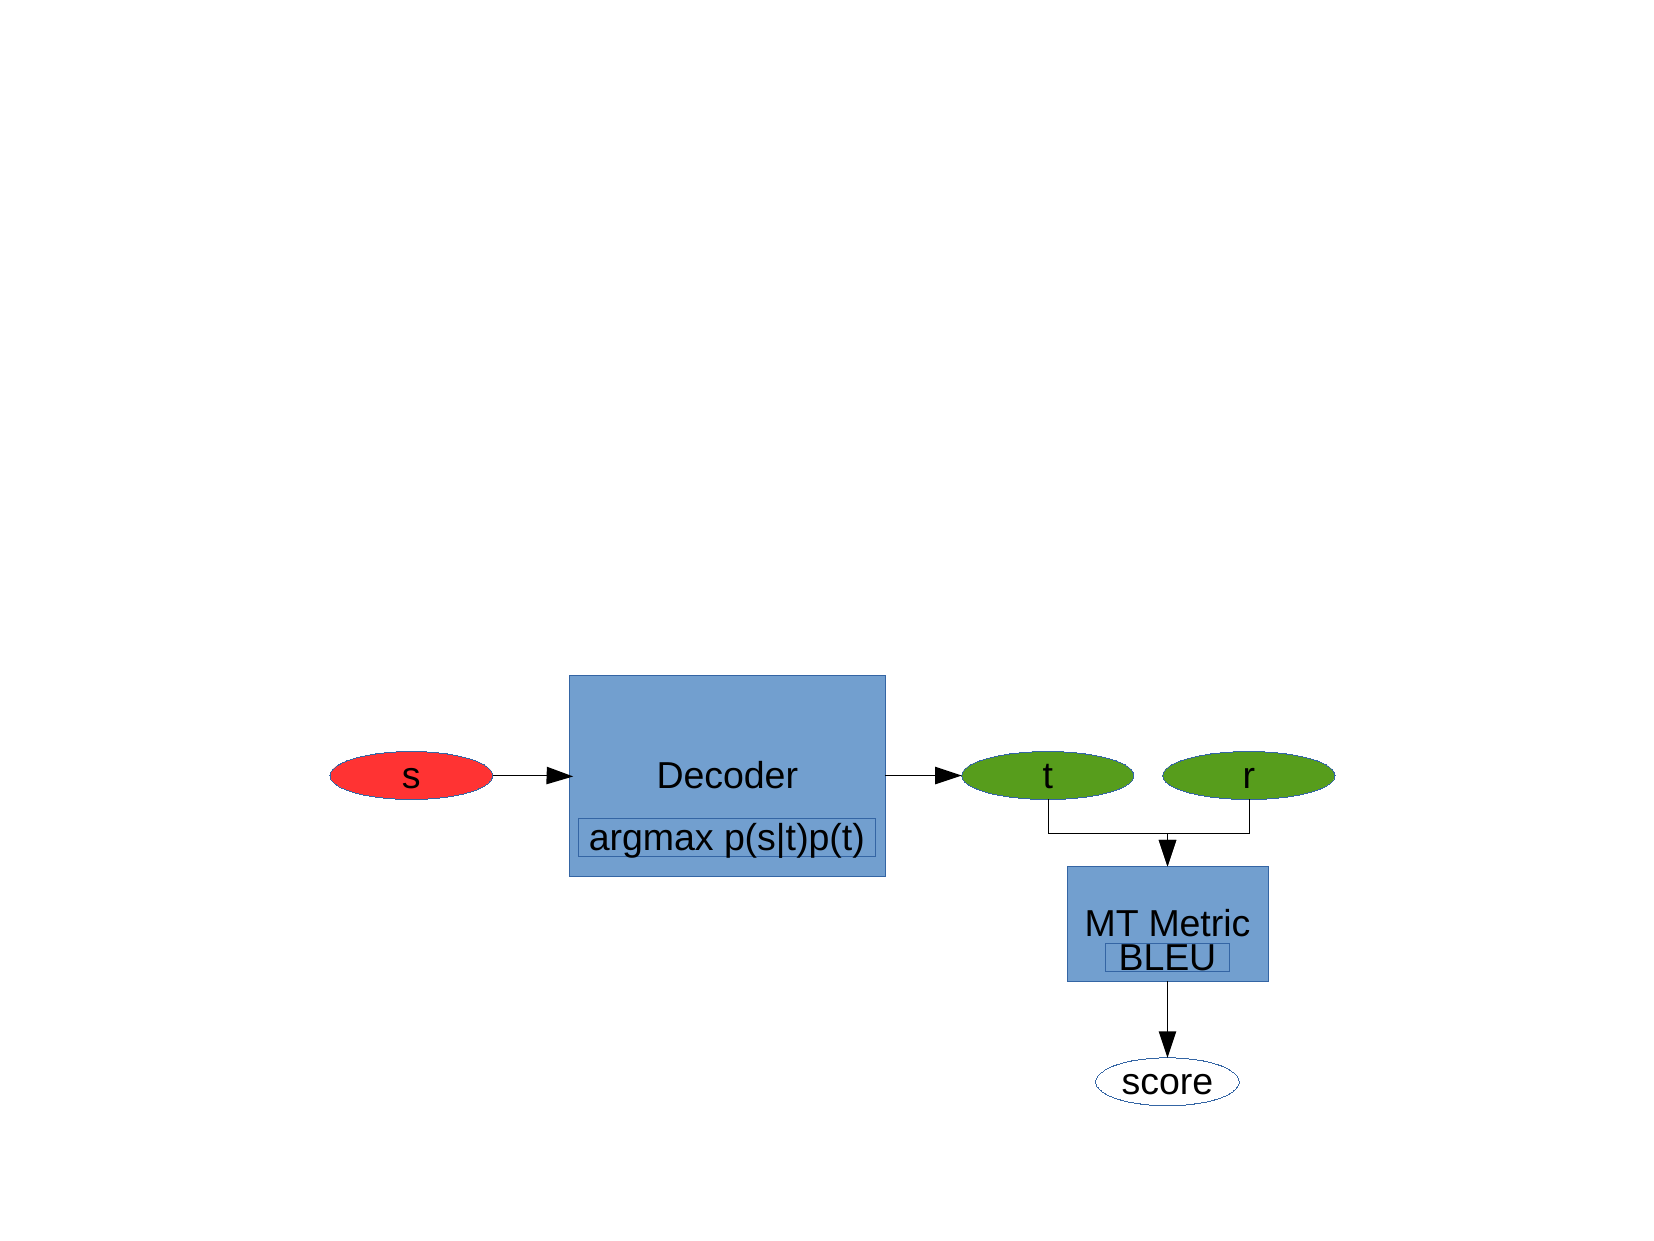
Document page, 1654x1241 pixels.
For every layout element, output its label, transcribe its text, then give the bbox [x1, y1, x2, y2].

text_box BLEU [1105, 943, 1230, 972]
text_box r [1162, 751, 1336, 800]
text_box argmax p(s|t)p(t) [578, 818, 876, 857]
text_box t [961, 751, 1134, 800]
text_box score [1095, 1057, 1240, 1106]
text_box s [329, 751, 493, 800]
text_box MT Metric [1067, 866, 1269, 982]
text_box Decoder [569, 675, 886, 877]
